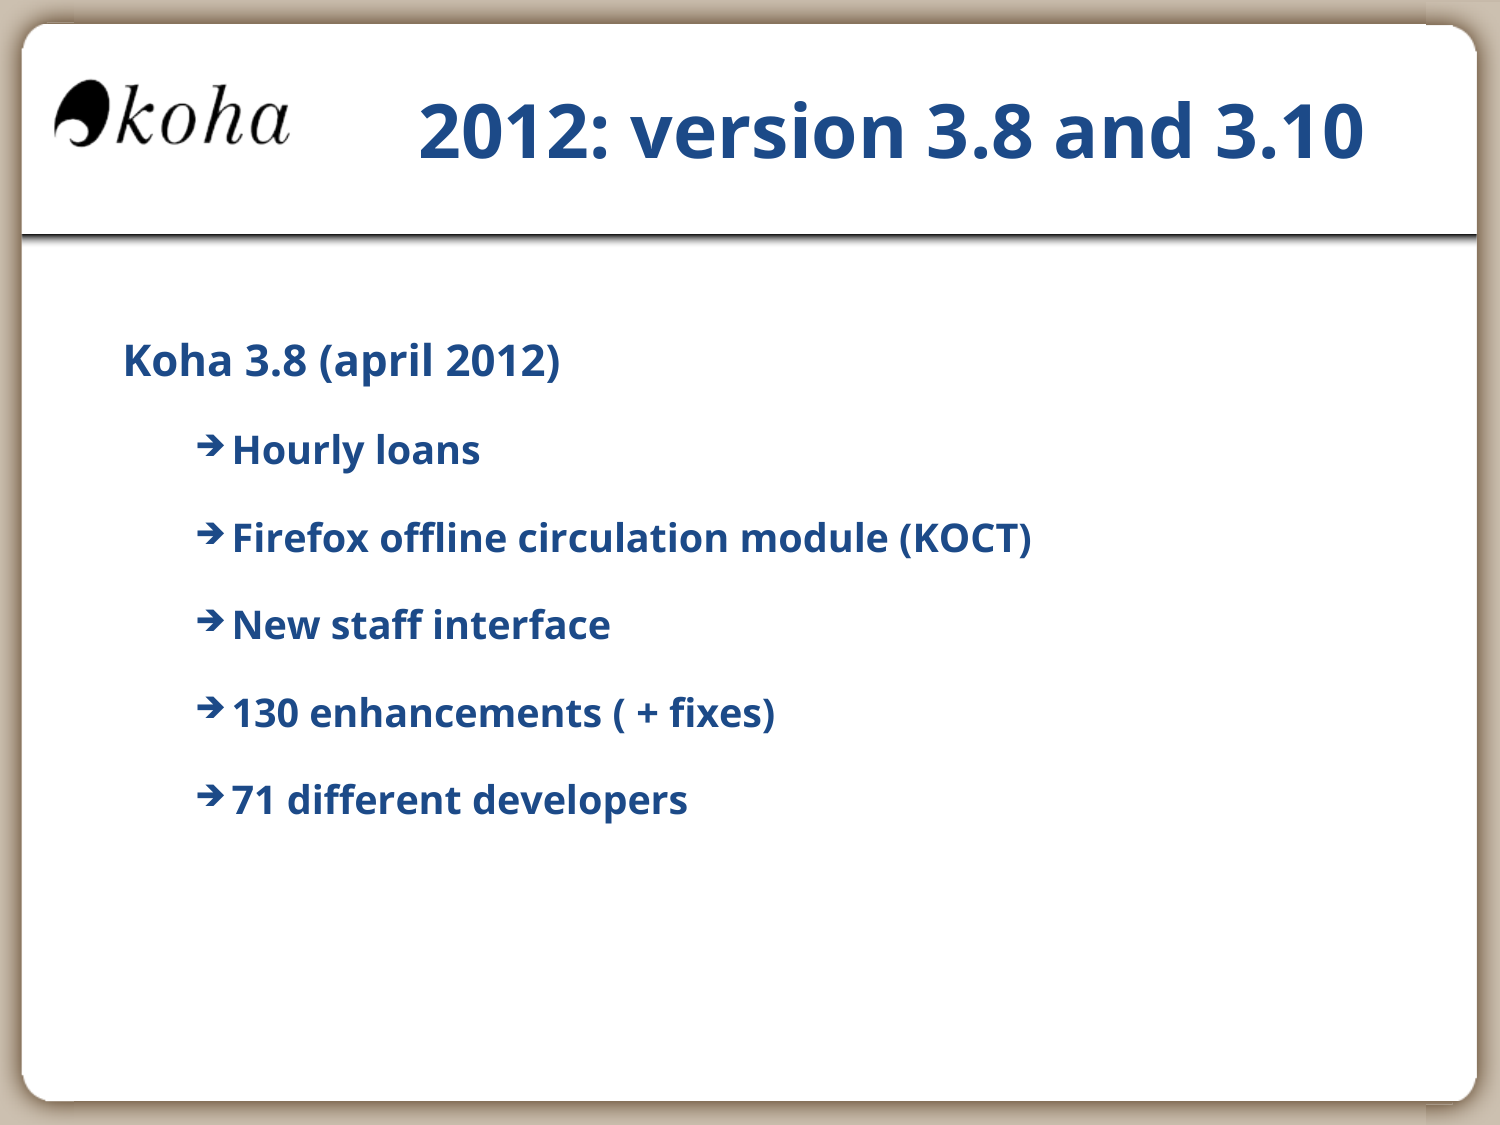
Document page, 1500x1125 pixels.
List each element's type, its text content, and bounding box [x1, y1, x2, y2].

title 2012: version 3.8 and 3.10 [315, 0, 1463, 260]
picture [0, 0, 1500, 1125]
list Koha 3.8 (april 2012) Hourly loans Firefox offline circulation module (KOCT) New staff interface 130 enhancements ( + fixes) 71 different developers [118, 317, 1382, 971]
